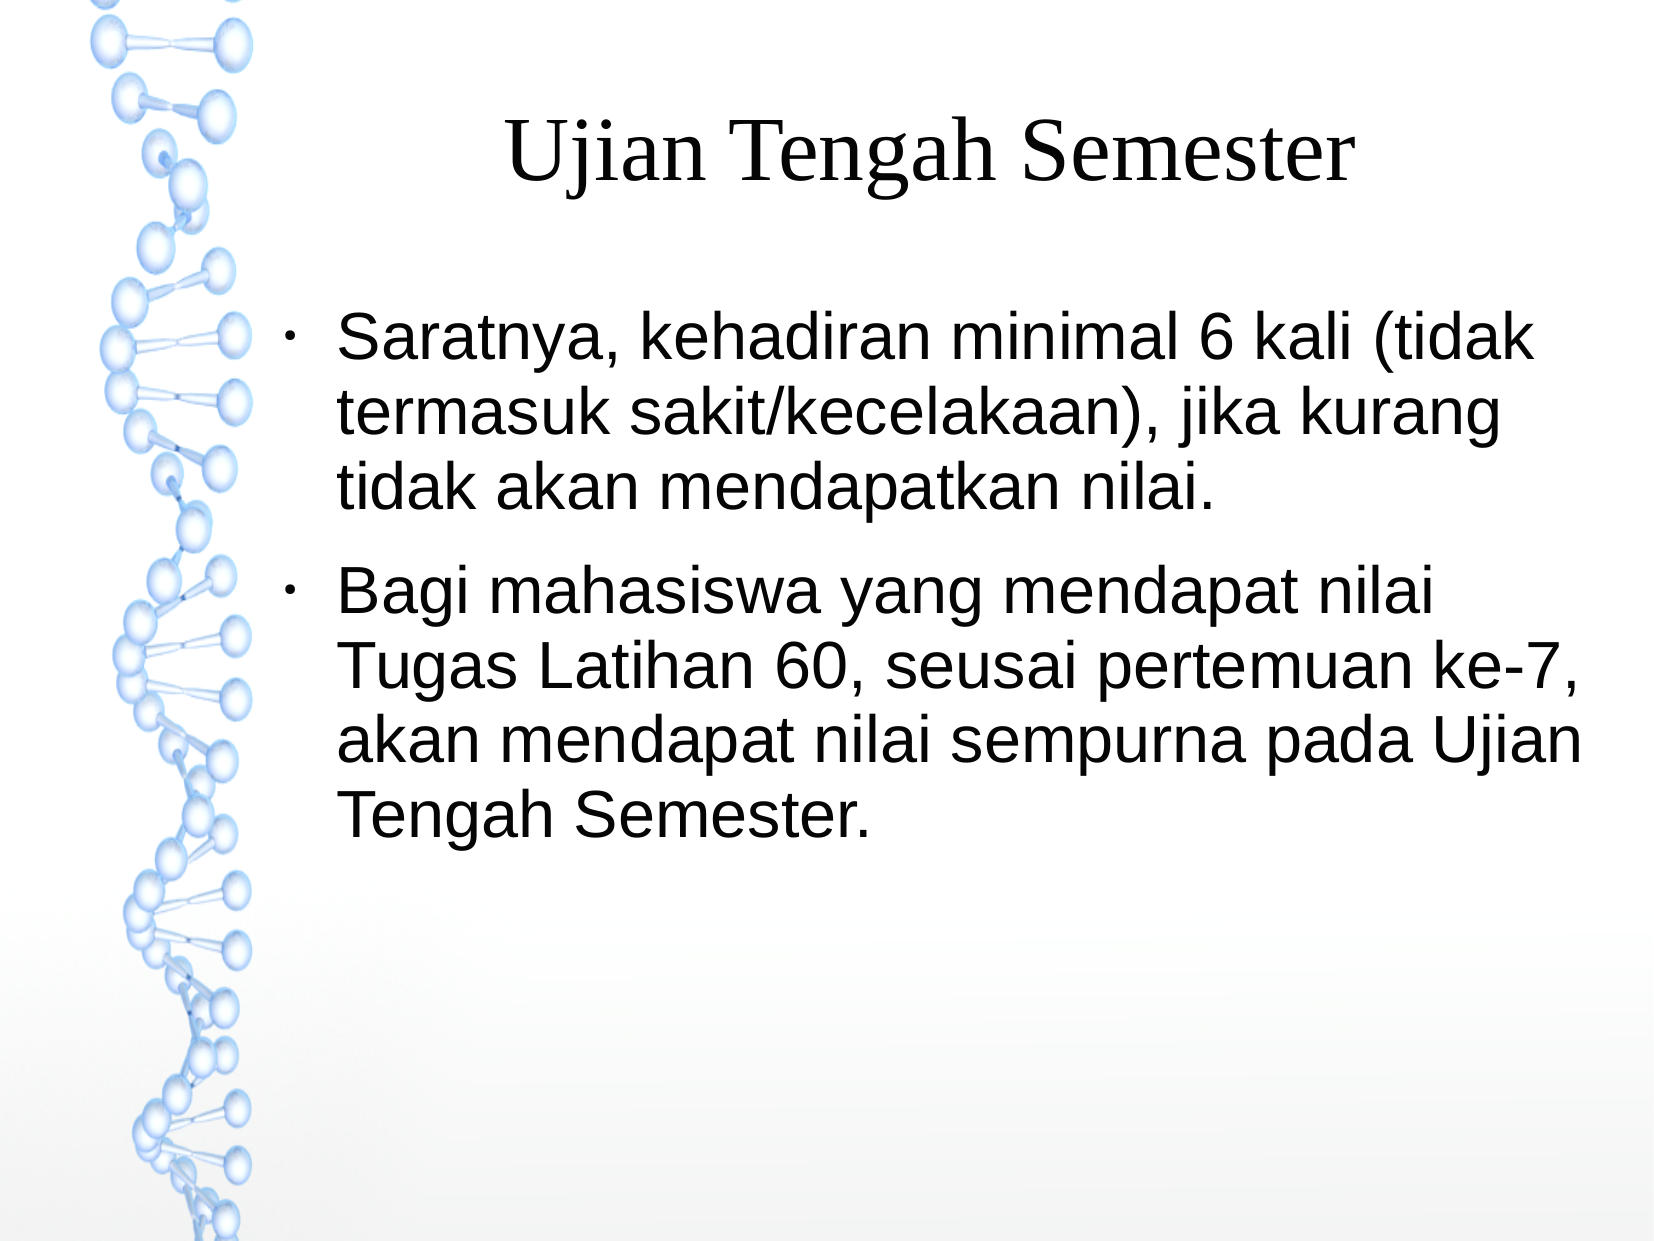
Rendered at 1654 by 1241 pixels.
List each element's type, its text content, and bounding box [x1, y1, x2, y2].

picture [0, 0, 1654, 1241]
title Ujian Tengah Semester [265, 47, 1595, 252]
list Saratnya, kehadiran minimal 6 kali (tidak termasuk sakit/kecelakaan), jika kurang tidak akan mendapatkan nilai. Bagi mahasiswa yang mendapat nilai Tugas Latihan 60, seusai pertemuan ke-7, akan mendapat nilai sempurna pada Ujian Tengah Semester. [265, 299, 1595, 1019]
